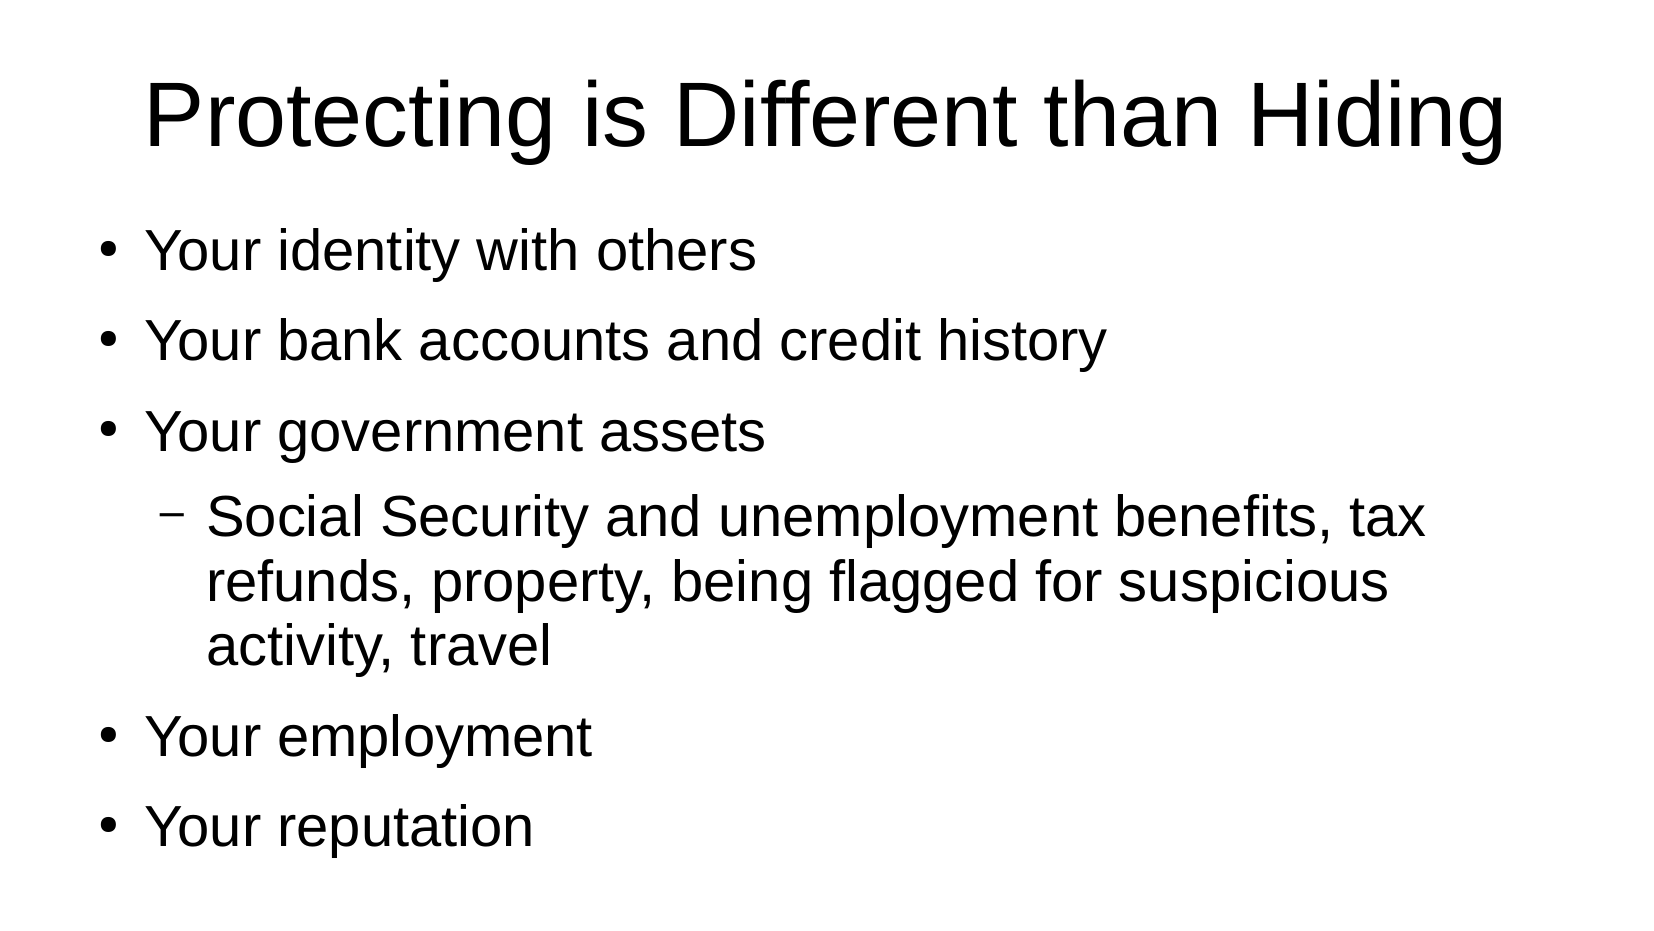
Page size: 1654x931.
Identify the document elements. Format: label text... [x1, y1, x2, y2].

list Your identity with others Your bank accounts and credit history Your government assets Social Security and unemployment benefits, tax refunds, property, being flagged for suspicious activity, travel Your employment Your reputation [82, 217, 1571, 863]
title Protecting is Different than Hiding [82, 37, 1571, 193]
